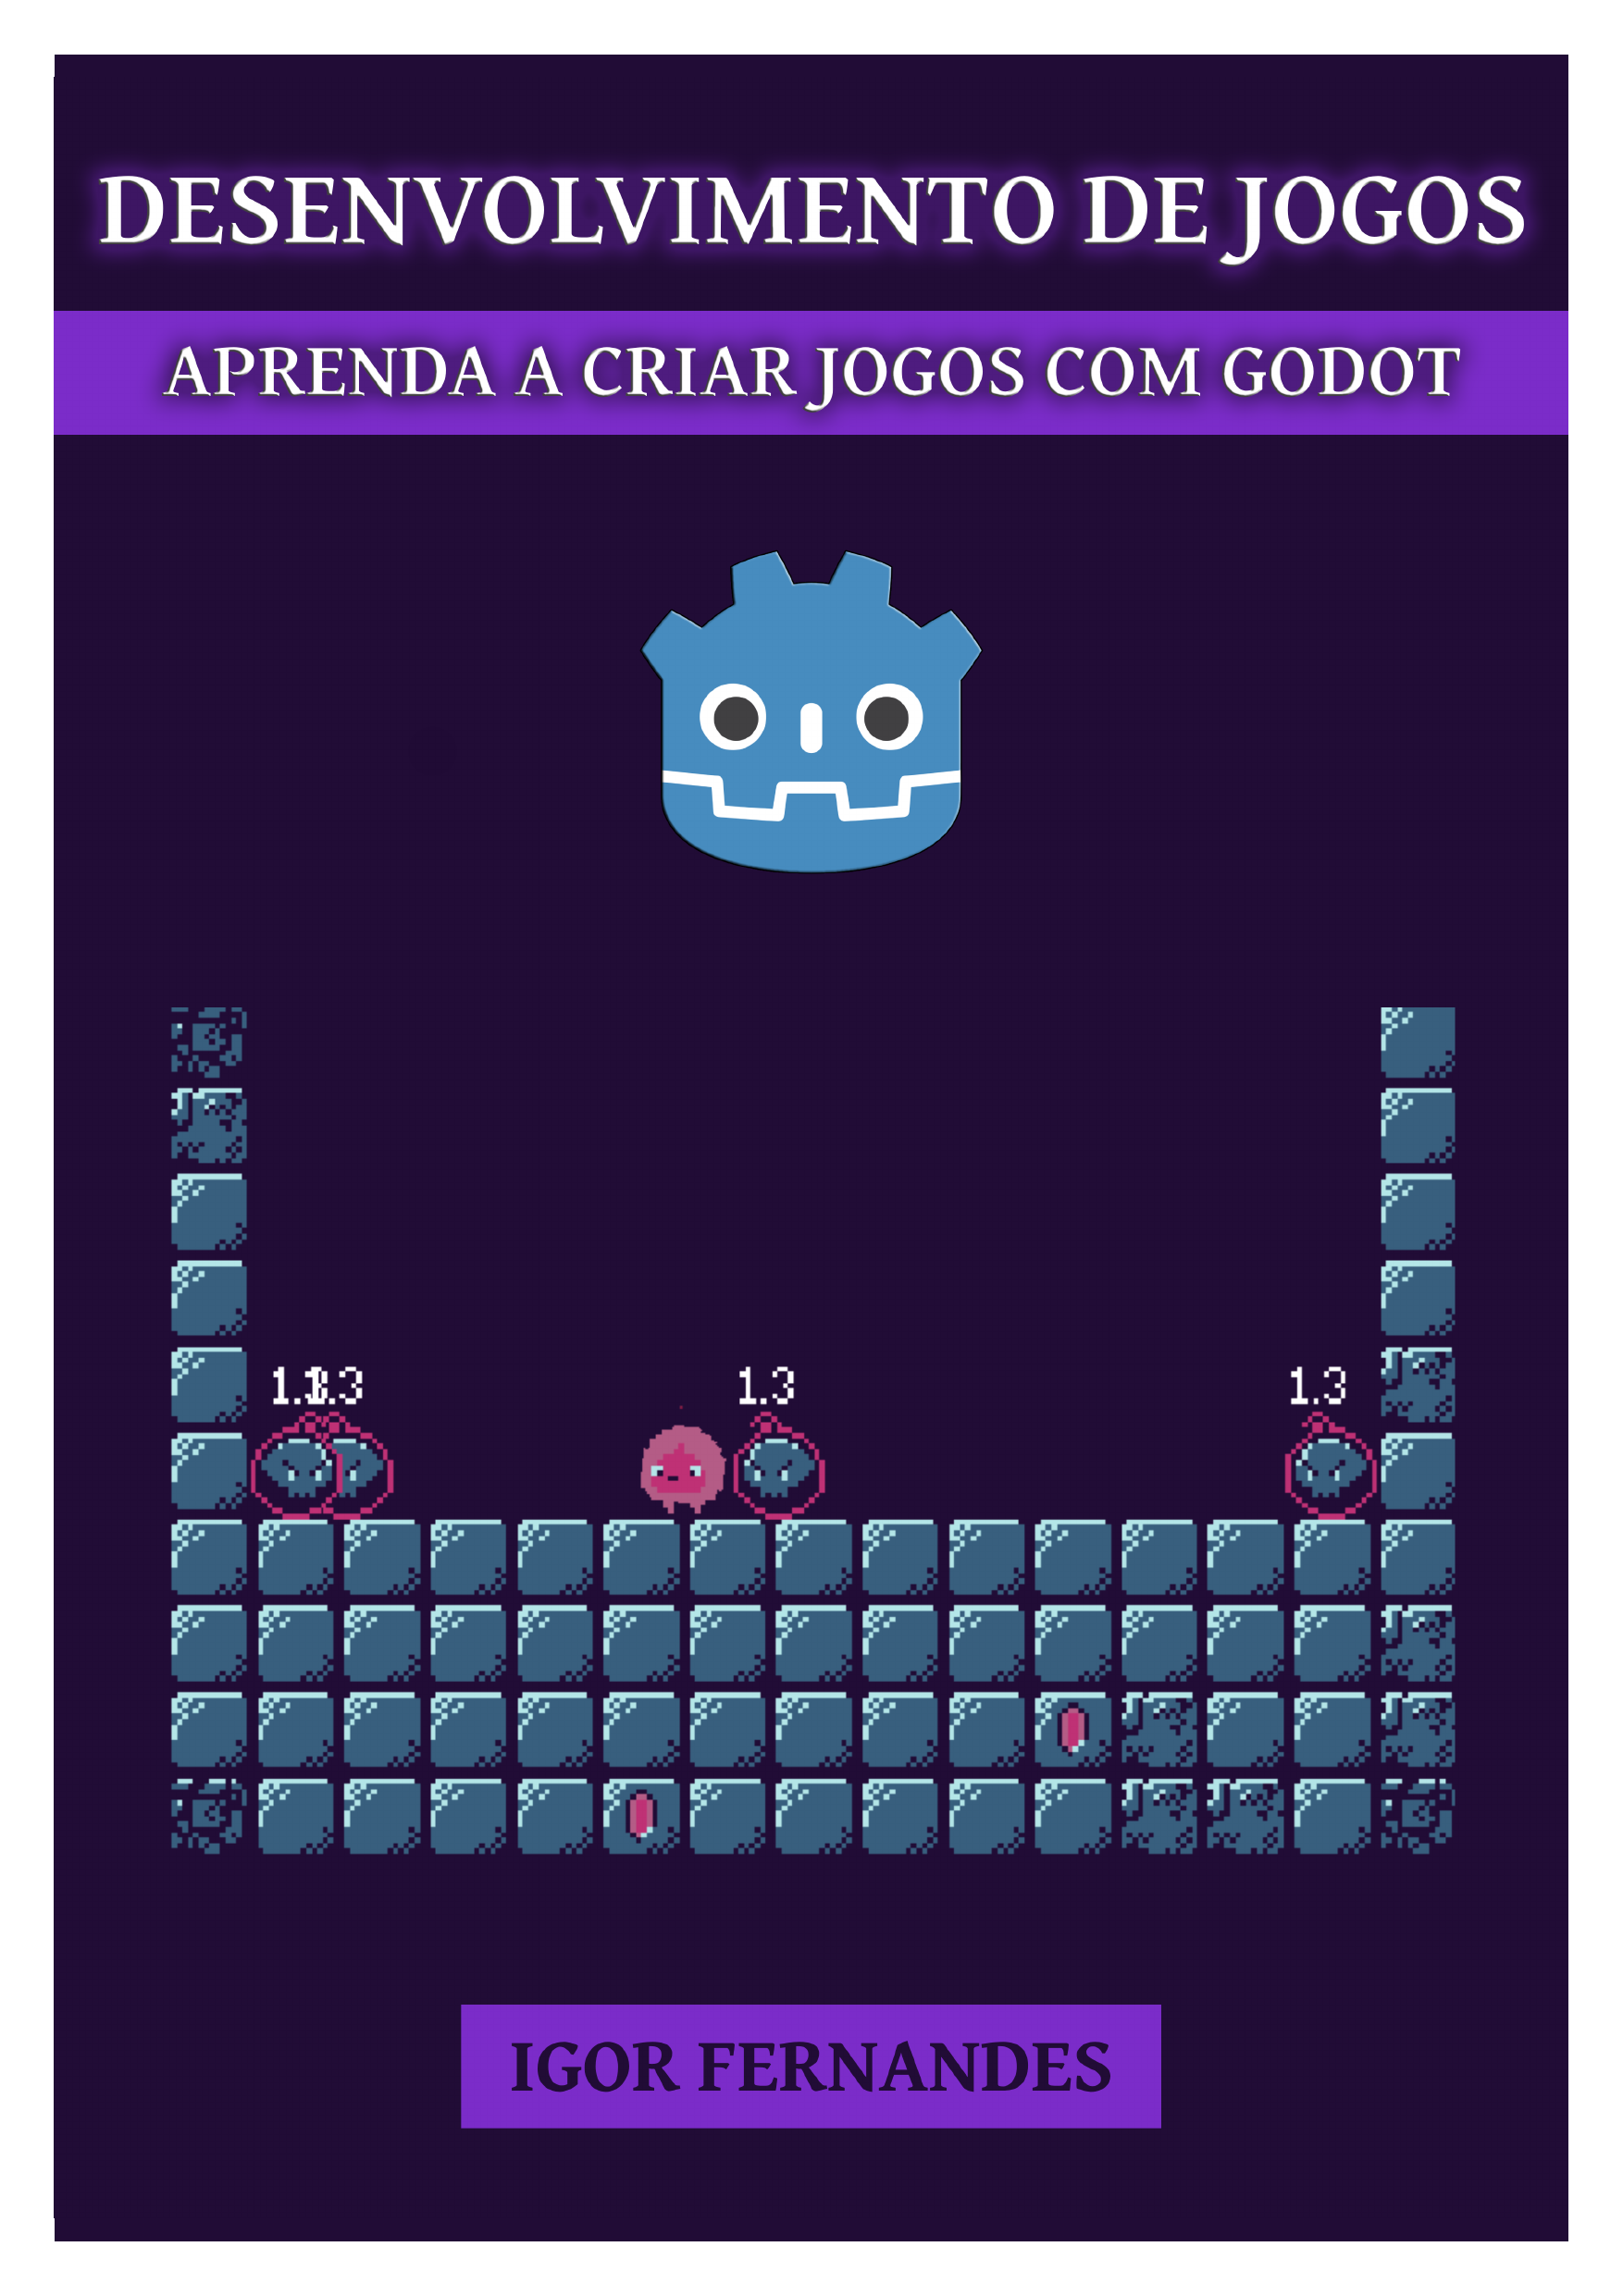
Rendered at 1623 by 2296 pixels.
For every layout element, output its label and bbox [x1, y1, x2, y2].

picture [54, 77, 1568, 2218]
